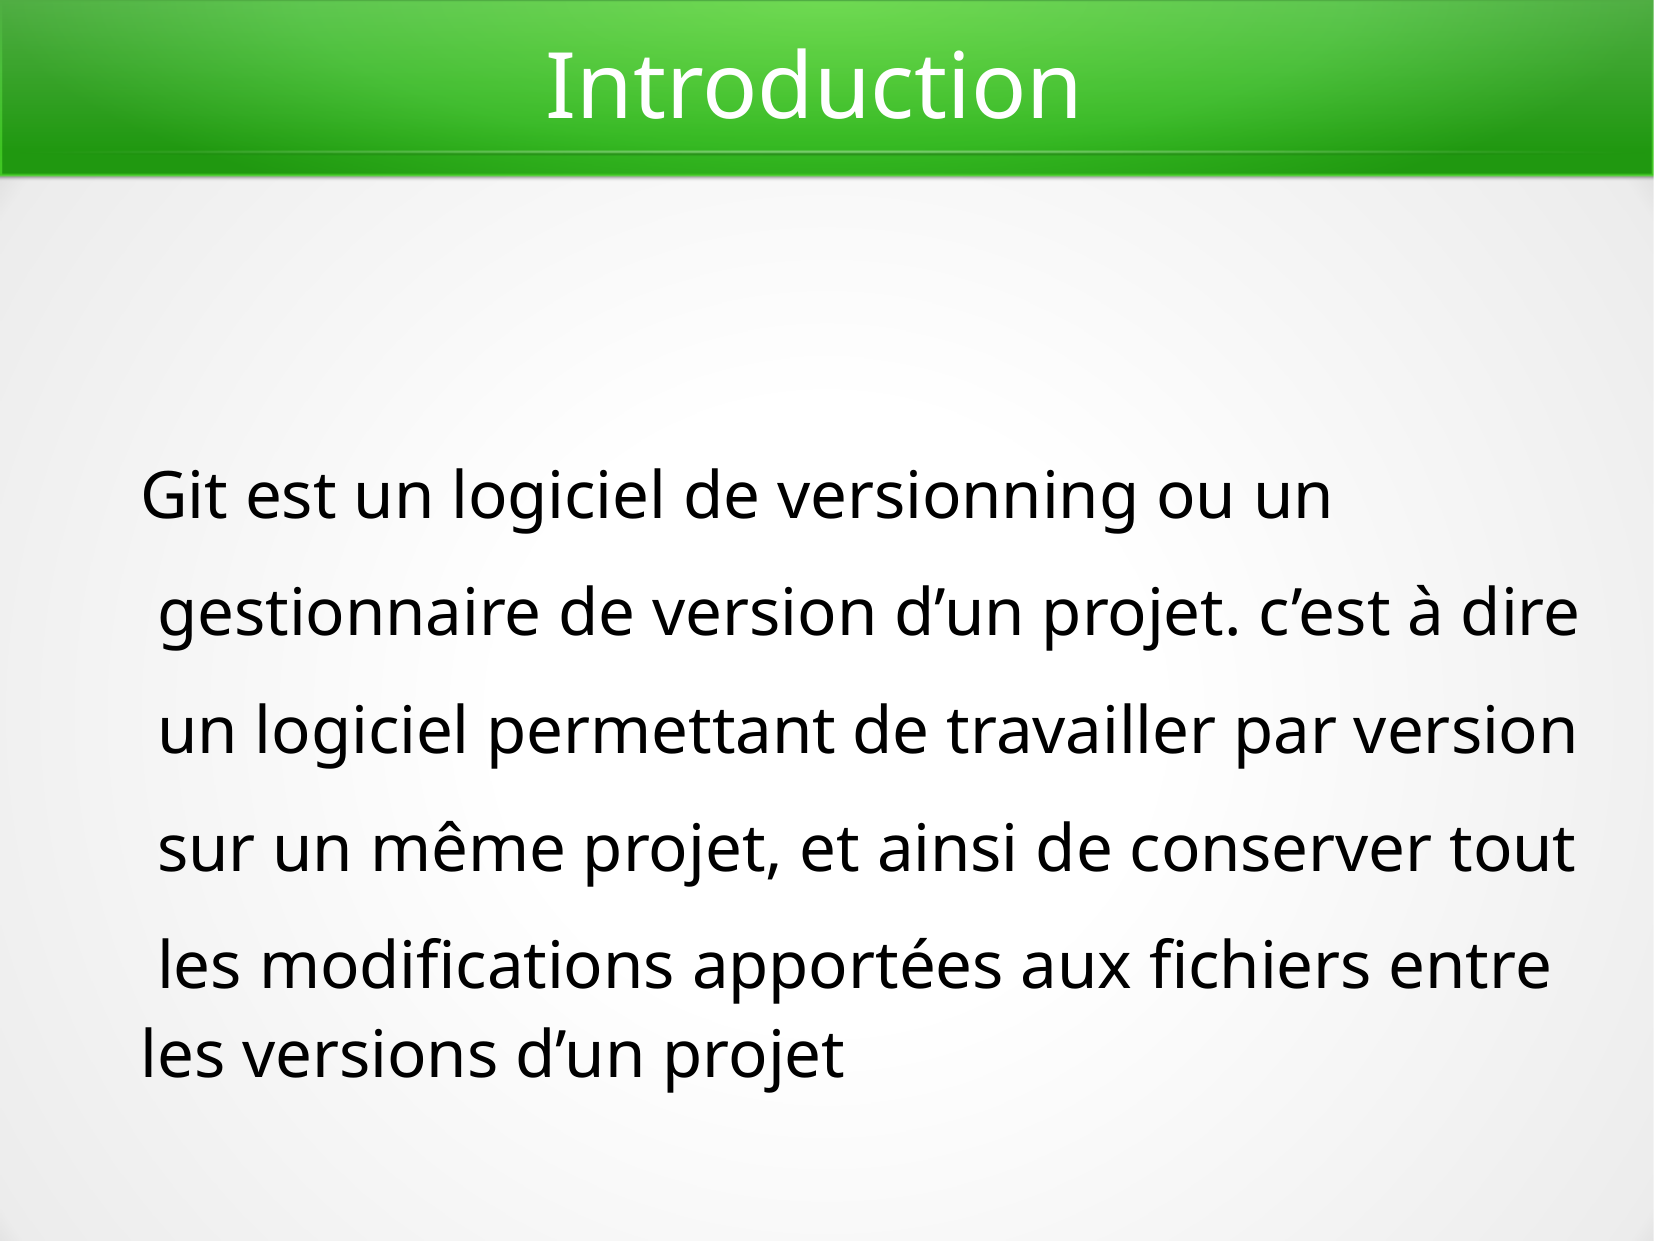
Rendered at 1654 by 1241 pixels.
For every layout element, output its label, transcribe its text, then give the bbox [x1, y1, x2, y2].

list Git est un logiciel de versionning ou un gestionnaire de version d’un projet. c’est à dire un logiciel permettant de travailler par version sur un même projet, et ainsi de conserver tout les modifications apportées aux fichiers entre les versions d’un projet [70, 330, 1583, 1182]
title Introduction [82, 11, 1571, 154]
picture [0, 0, 1654, 1241]
